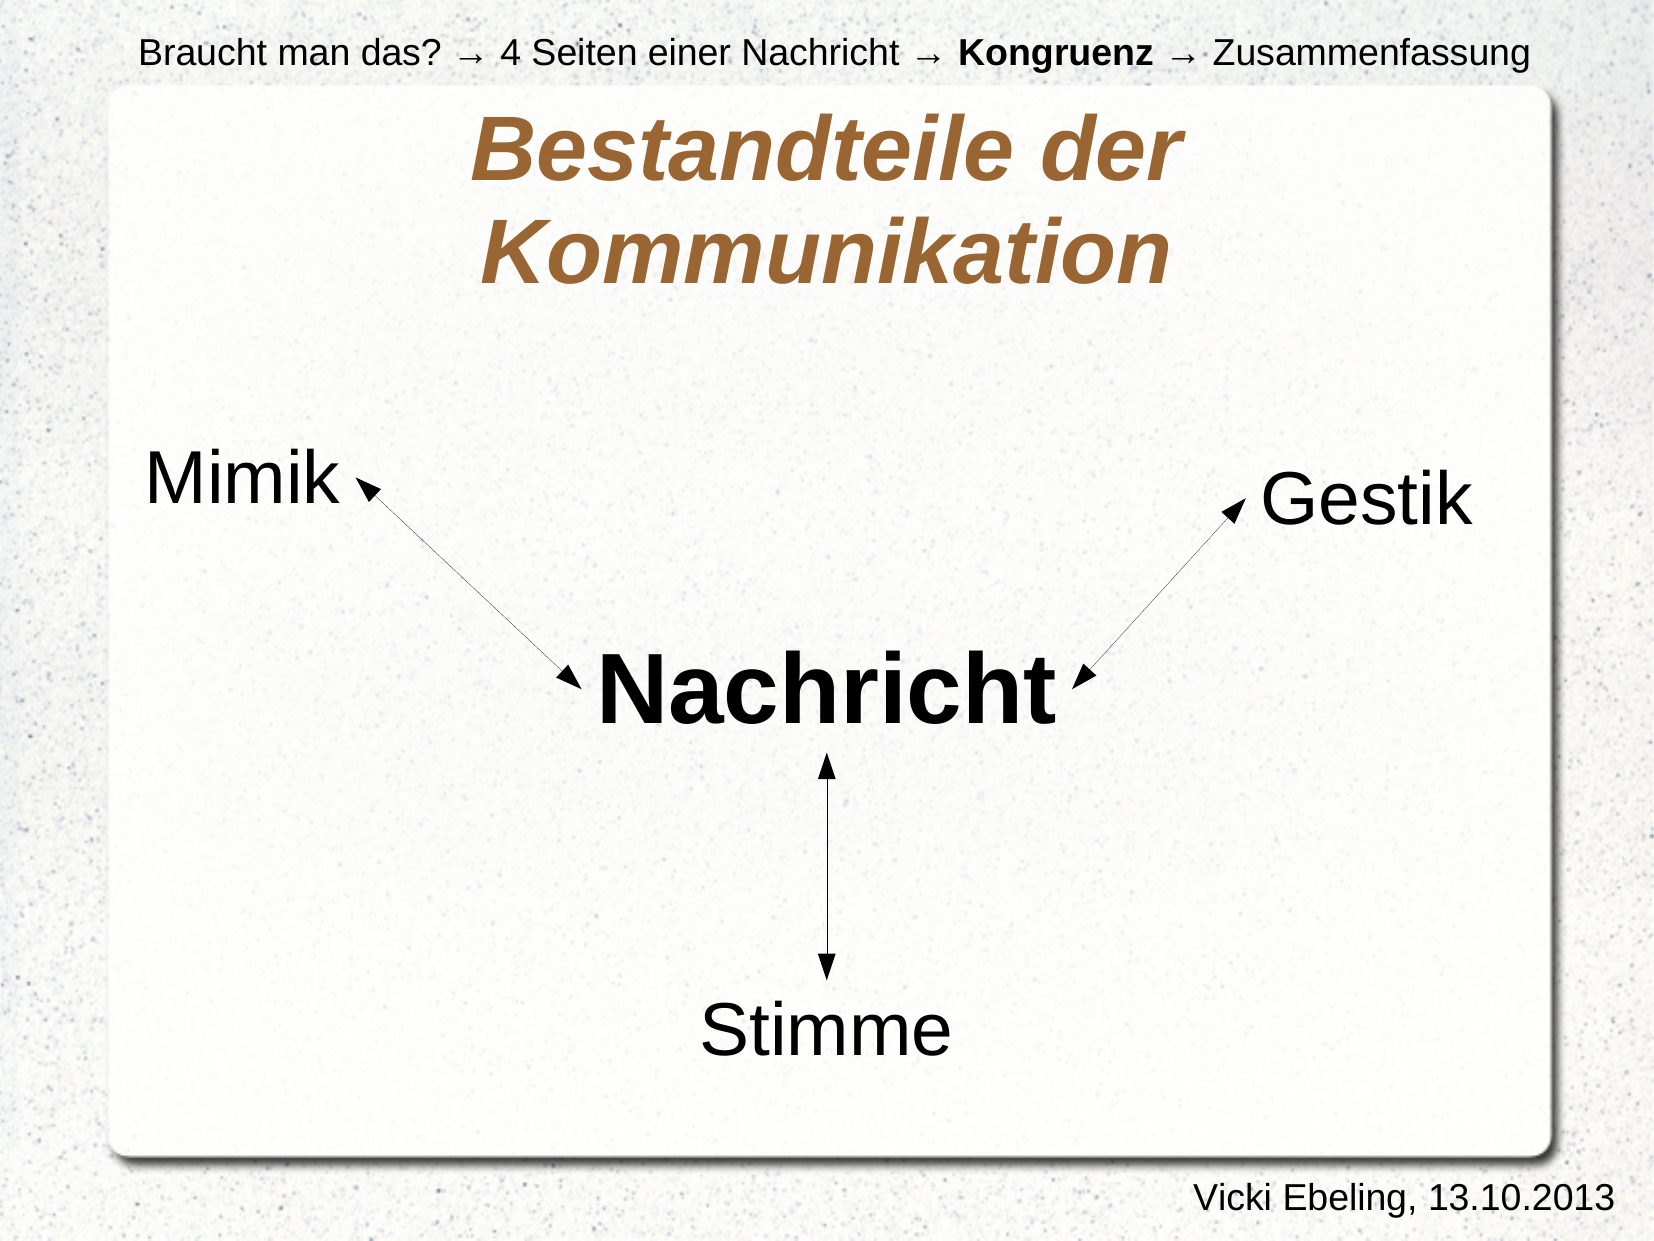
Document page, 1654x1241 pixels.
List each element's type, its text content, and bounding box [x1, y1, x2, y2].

text_box Stimme [684, 980, 969, 1080]
picture [0, 0, 1654, 1241]
text_box Nachricht [581, 625, 1072, 753]
text_box Mimik [129, 428, 356, 527]
text_box Vicki Ebeling, 13.10.2013 [1178, 1169, 1630, 1227]
title Bestandteile der Kommunikation [118, 96, 1536, 304]
text_box Gestik [1245, 448, 1488, 548]
text_box Braucht man das? → 4 Seiten einer Nachricht → Kongruenz → Zusammenfassung [123, 23, 1546, 81]
